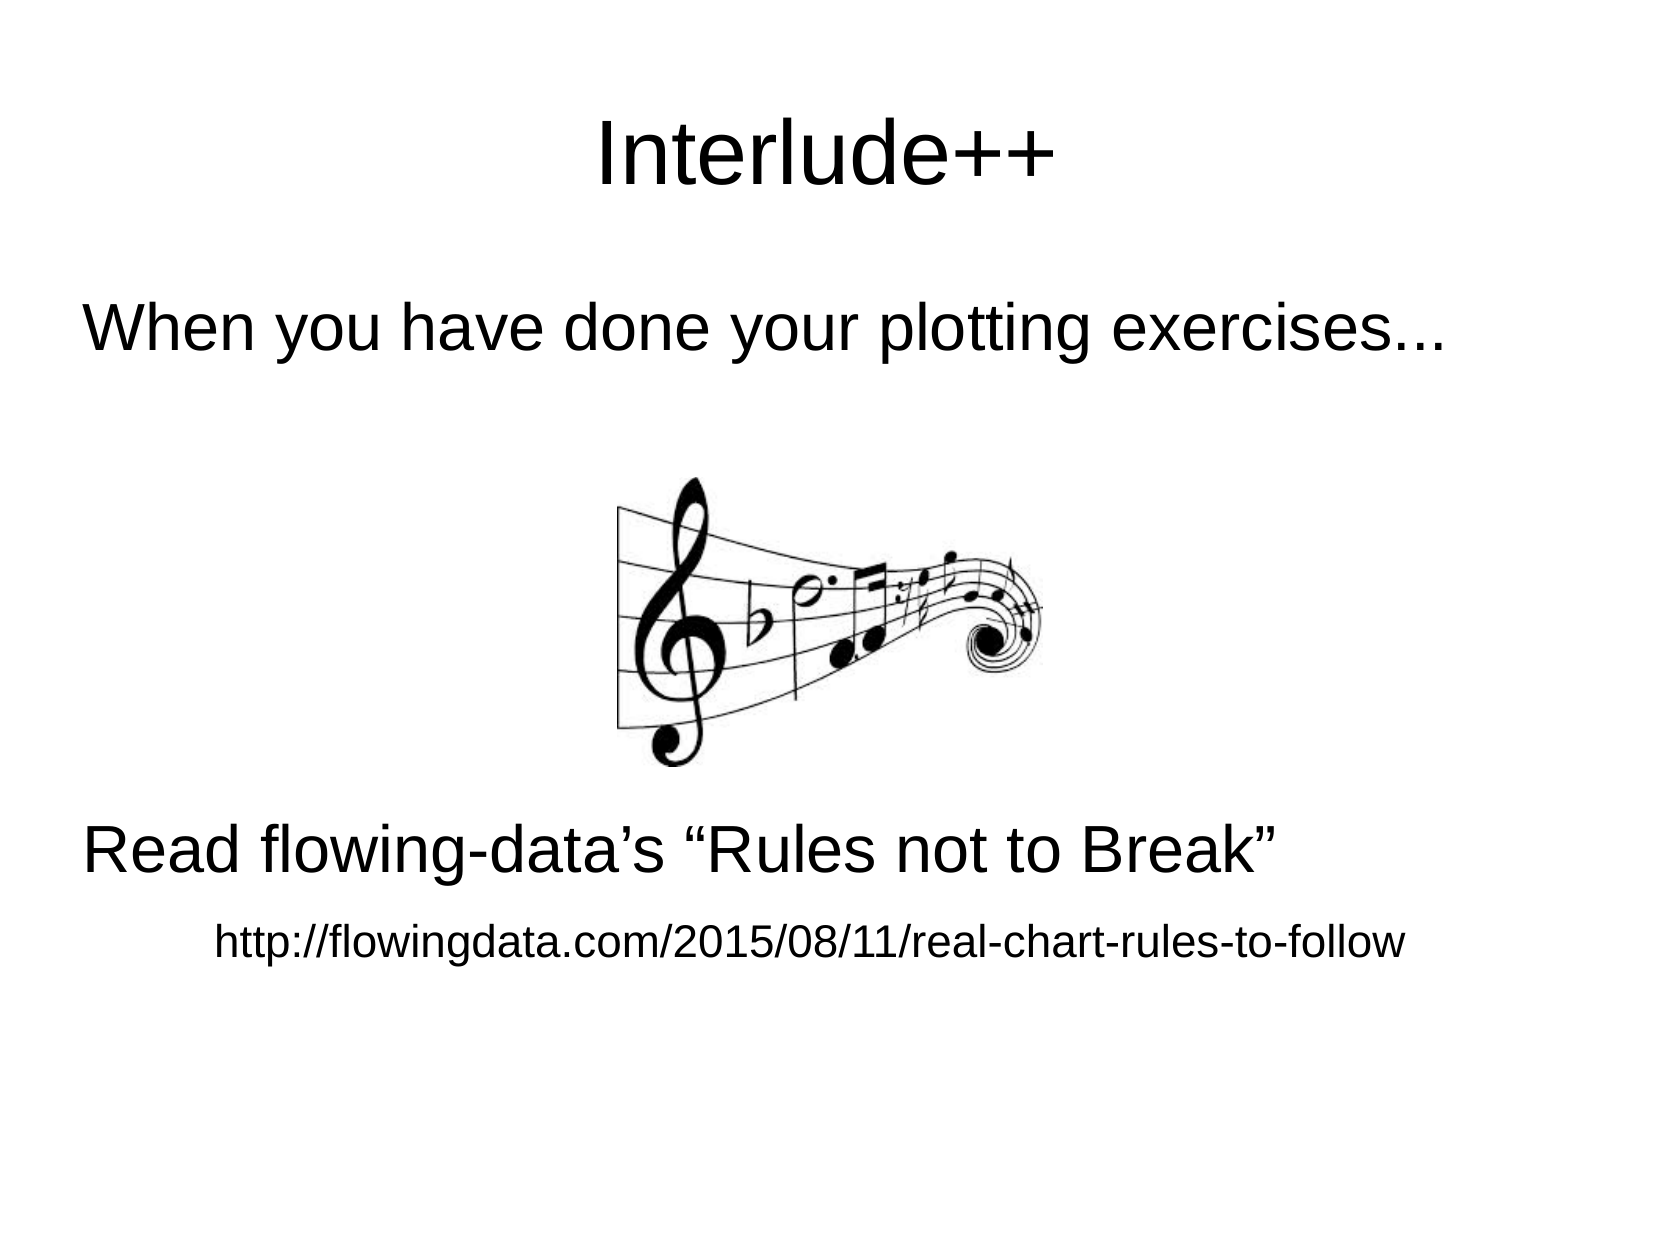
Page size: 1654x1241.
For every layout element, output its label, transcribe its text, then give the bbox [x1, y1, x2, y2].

picture [617, 477, 1043, 767]
title Interlude++ [82, 49, 1571, 257]
list When you have done your plotting exercises... Read flowing-data’s “Rules not to Break” http://flowingdata.com/2015/08/11/real-chart-rules-to-follow [82, 290, 1538, 1010]
